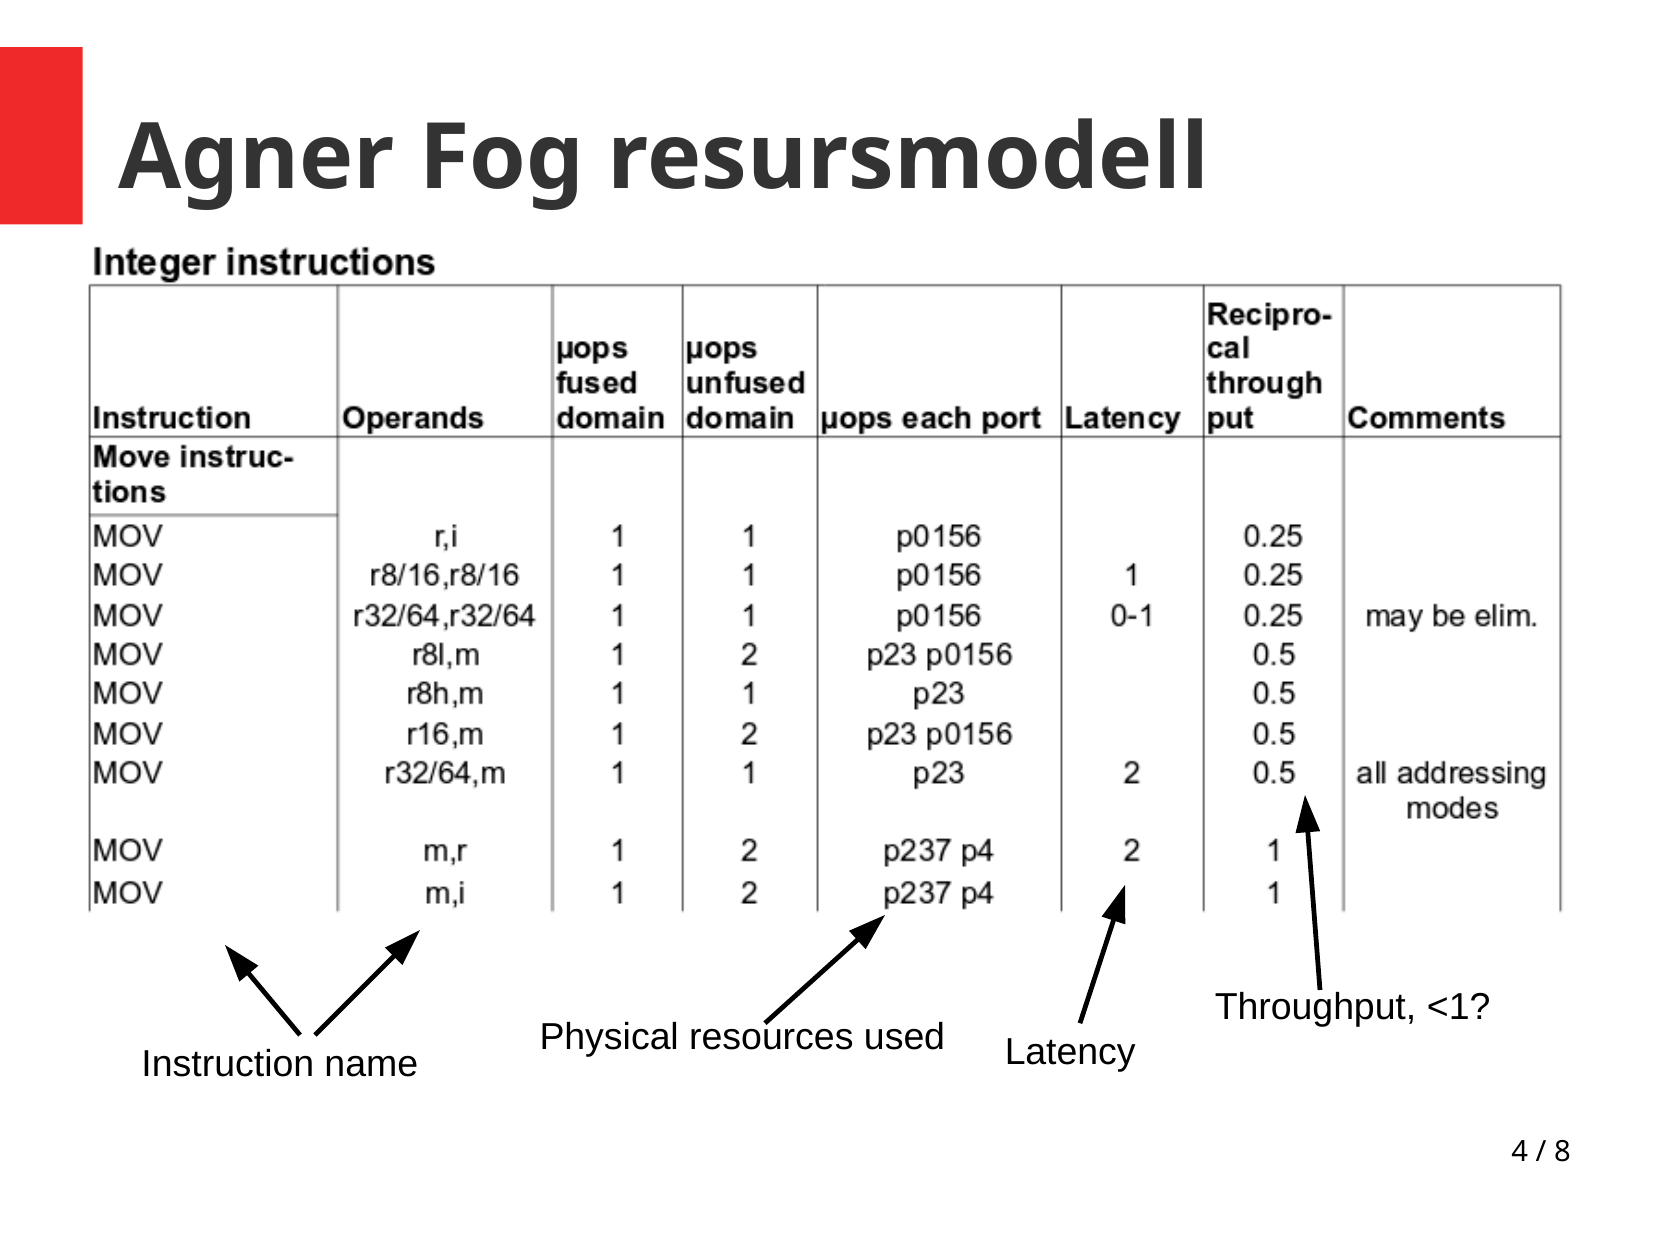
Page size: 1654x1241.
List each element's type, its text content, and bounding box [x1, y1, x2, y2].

text_box Instruction name [126, 1035, 442, 1092]
text_box Latency [990, 1023, 1171, 1081]
text_box Throughput, <1? [1200, 978, 1506, 1036]
text_box Physical resources used [524, 1008, 961, 1066]
title Agner Fog resursmodell [118, 49, 1571, 231]
picture [67, 231, 1606, 916]
